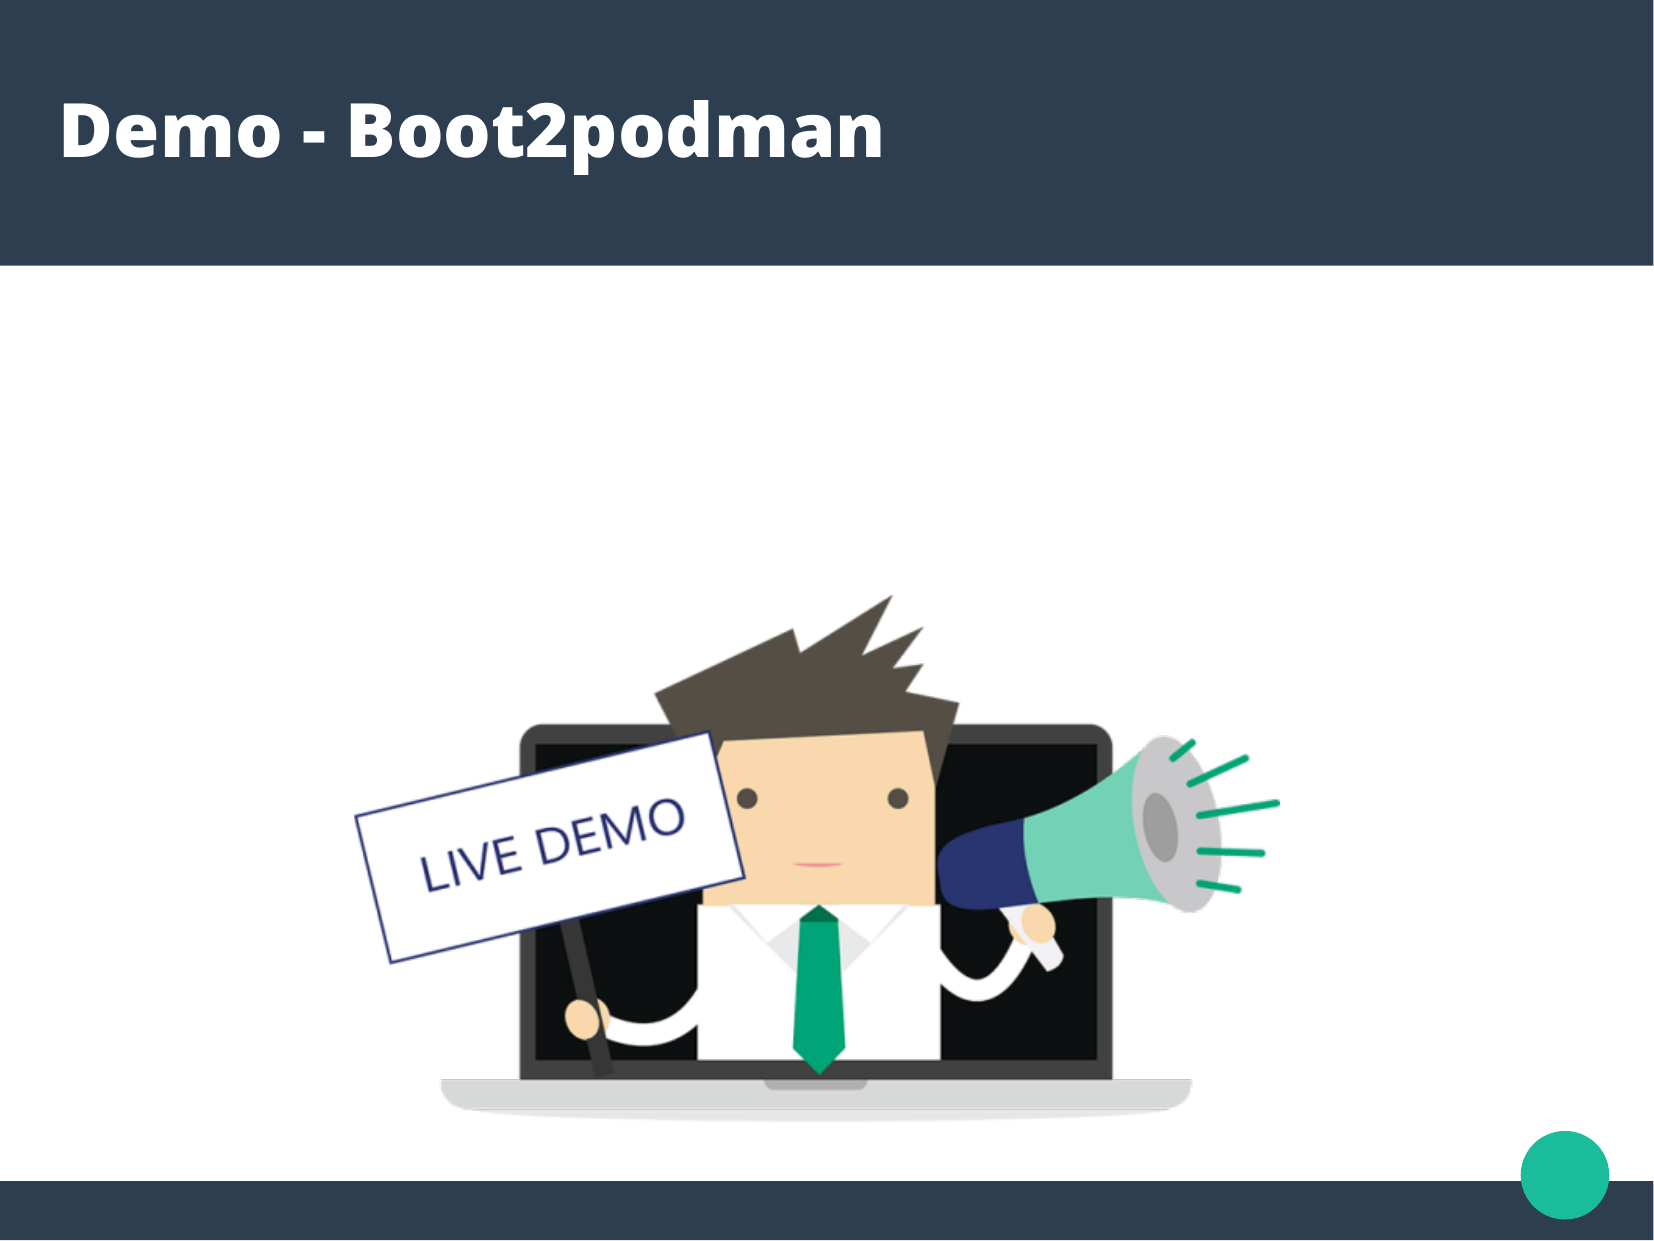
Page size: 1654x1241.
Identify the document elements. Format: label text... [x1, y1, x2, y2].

picture [354, 595, 1280, 1123]
title Demo - Boot2podman [59, 49, 1595, 207]
